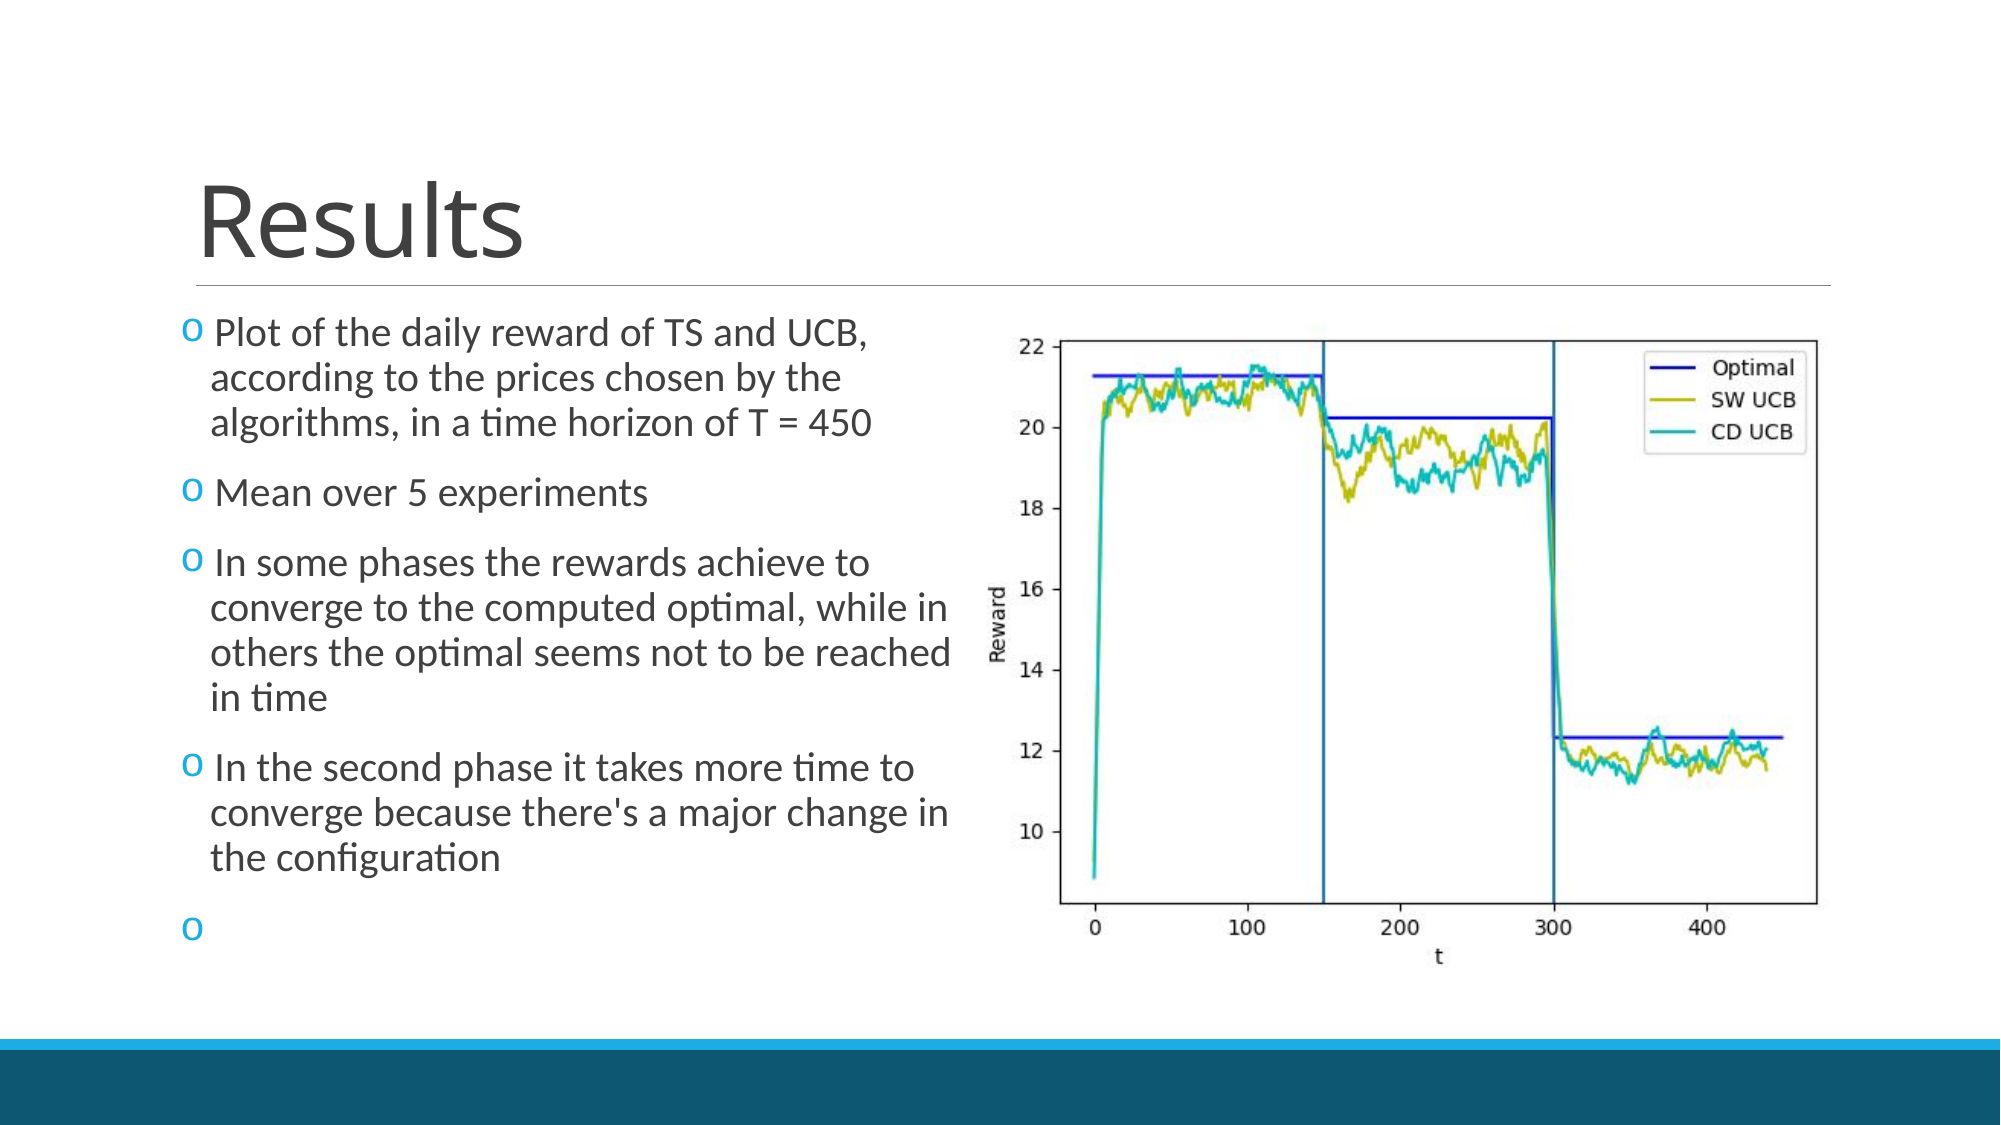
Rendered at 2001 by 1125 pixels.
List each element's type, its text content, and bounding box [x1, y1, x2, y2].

picture [976, 322, 1852, 968]
title Results [180, 47, 1831, 286]
list Plot of the daily reward of TS and UCB, according to the prices chosen by the algorithms, in a time horizon of T = 450 Mean over 5 experiments In some phases the rewards achieve to converge to the computed optimal, while in others the optimal seems not to be reached in time In the second phase it takes more time to converge because there's a major change in the configuration [180, 302, 991, 963]
